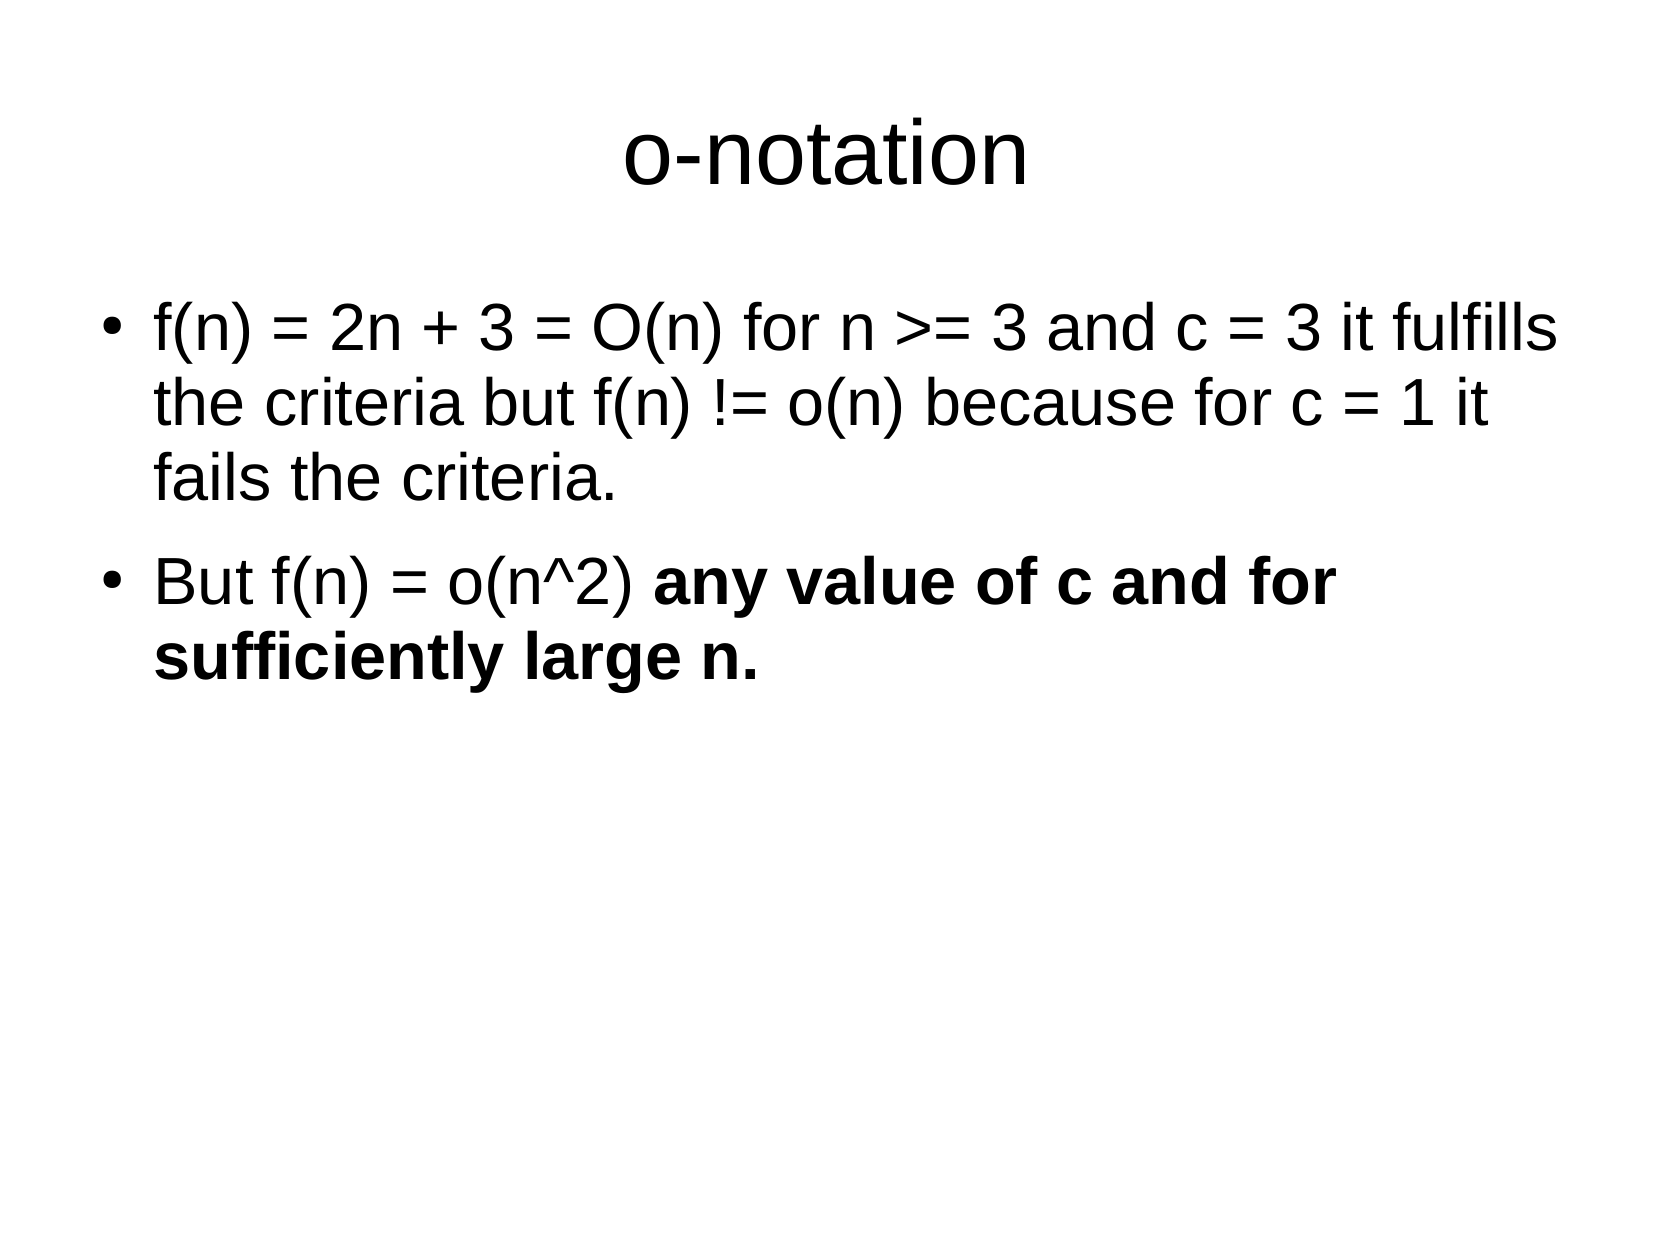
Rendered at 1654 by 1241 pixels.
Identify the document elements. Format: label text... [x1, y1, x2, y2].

list f(n) = 2n + 3 = O(n) for n >= 3 and c = 3 it fulfills the criteria but f(n) != o(n) because for c = 1 it fails the criteria. But f(n) = o(n^2) any value of c and for sufficiently large n. [82, 290, 1571, 1109]
title o-notation [82, 49, 1571, 257]
